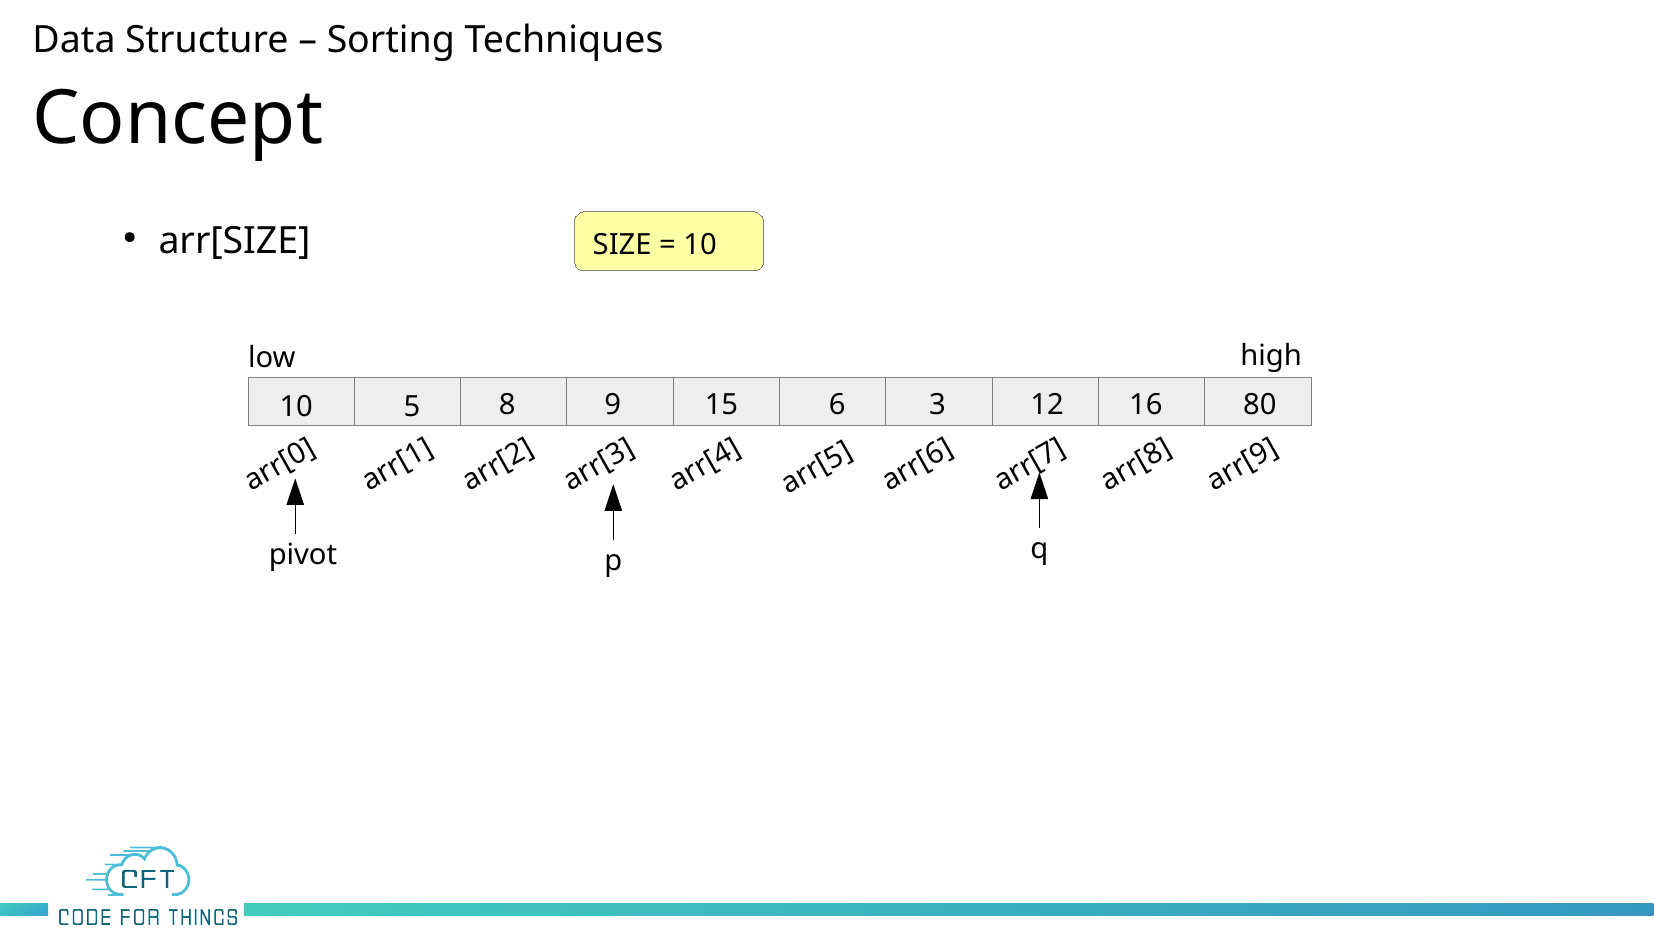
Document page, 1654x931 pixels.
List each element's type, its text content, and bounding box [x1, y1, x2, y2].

title Data Structure – Sorting Techniques Concept [32, 12, 1184, 166]
text_box arr[3] [537, 413, 680, 517]
text_box arr[5] [756, 404, 898, 520]
text_box [1083, 377, 1114, 426]
text_box high [1225, 327, 1329, 377]
text_box arr[4] [647, 411, 786, 517]
text_box 15 [690, 376, 762, 426]
text_box 80 [1228, 377, 1296, 426]
text_box [438, 377, 484, 426]
text_box arr[7] [971, 404, 1111, 517]
text_box pivot [253, 525, 358, 575]
text_box [1182, 377, 1228, 426]
text_box 8 [484, 376, 551, 426]
text_box [1296, 377, 1312, 426]
text_box low [233, 328, 337, 378]
text_box [863, 377, 914, 426]
text_box 10 [264, 378, 332, 428]
text_box arr[2] [437, 404, 574, 517]
text_box arr[1] [336, 401, 473, 517]
text_box [248, 378, 264, 426]
text_box 3 [914, 376, 963, 426]
text_box 16 [1114, 376, 1182, 426]
picture [59, 846, 237, 925]
text_box p [589, 531, 638, 581]
text_box 12 [1015, 376, 1083, 426]
text_box arr[SIZE] [108, 205, 353, 272]
text_box arr[6] [863, 401, 999, 517]
text_box arr[9] [1181, 405, 1323, 517]
text_box 5 [388, 377, 438, 428]
text_box [762, 377, 814, 426]
text_box 9 [589, 376, 657, 426]
text_box [963, 377, 1015, 426]
text_box arr[8] [1079, 401, 1213, 517]
text_box SIZE = 10 [577, 215, 758, 265]
text_box [574, 211, 764, 271]
text_box q [1015, 519, 1064, 569]
text_box [332, 377, 388, 426]
text_box arr[0] [218, 403, 360, 517]
text_box 6 [814, 376, 863, 426]
text_box [657, 377, 690, 426]
text_box [551, 377, 589, 426]
